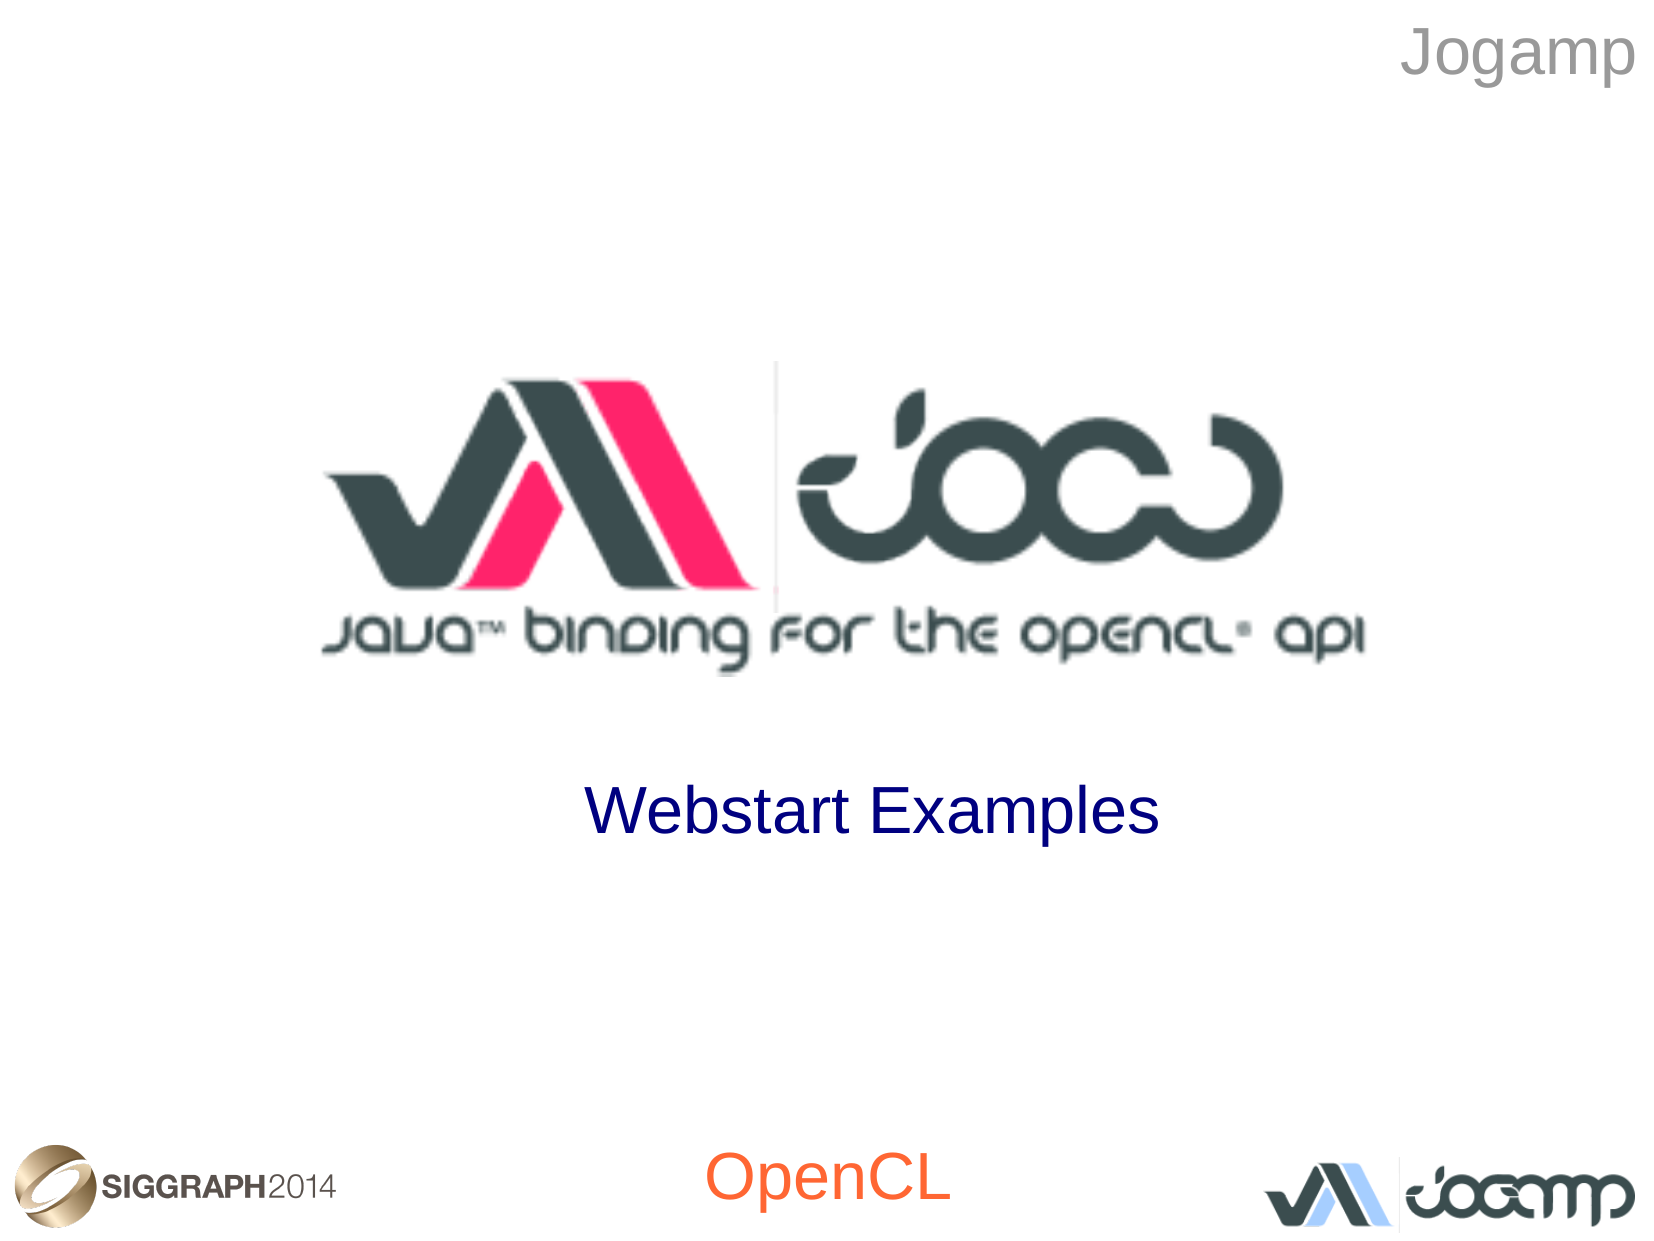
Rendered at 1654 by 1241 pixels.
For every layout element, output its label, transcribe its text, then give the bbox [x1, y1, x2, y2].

text_box OpenCL [690, 1131, 969, 1221]
text_box Webstart Examples [570, 765, 1276, 856]
picture [0, 361, 1561, 677]
picture [7, 1133, 343, 1239]
picture [1262, 1157, 1635, 1233]
text_box Jogamp [1385, 6, 1654, 111]
